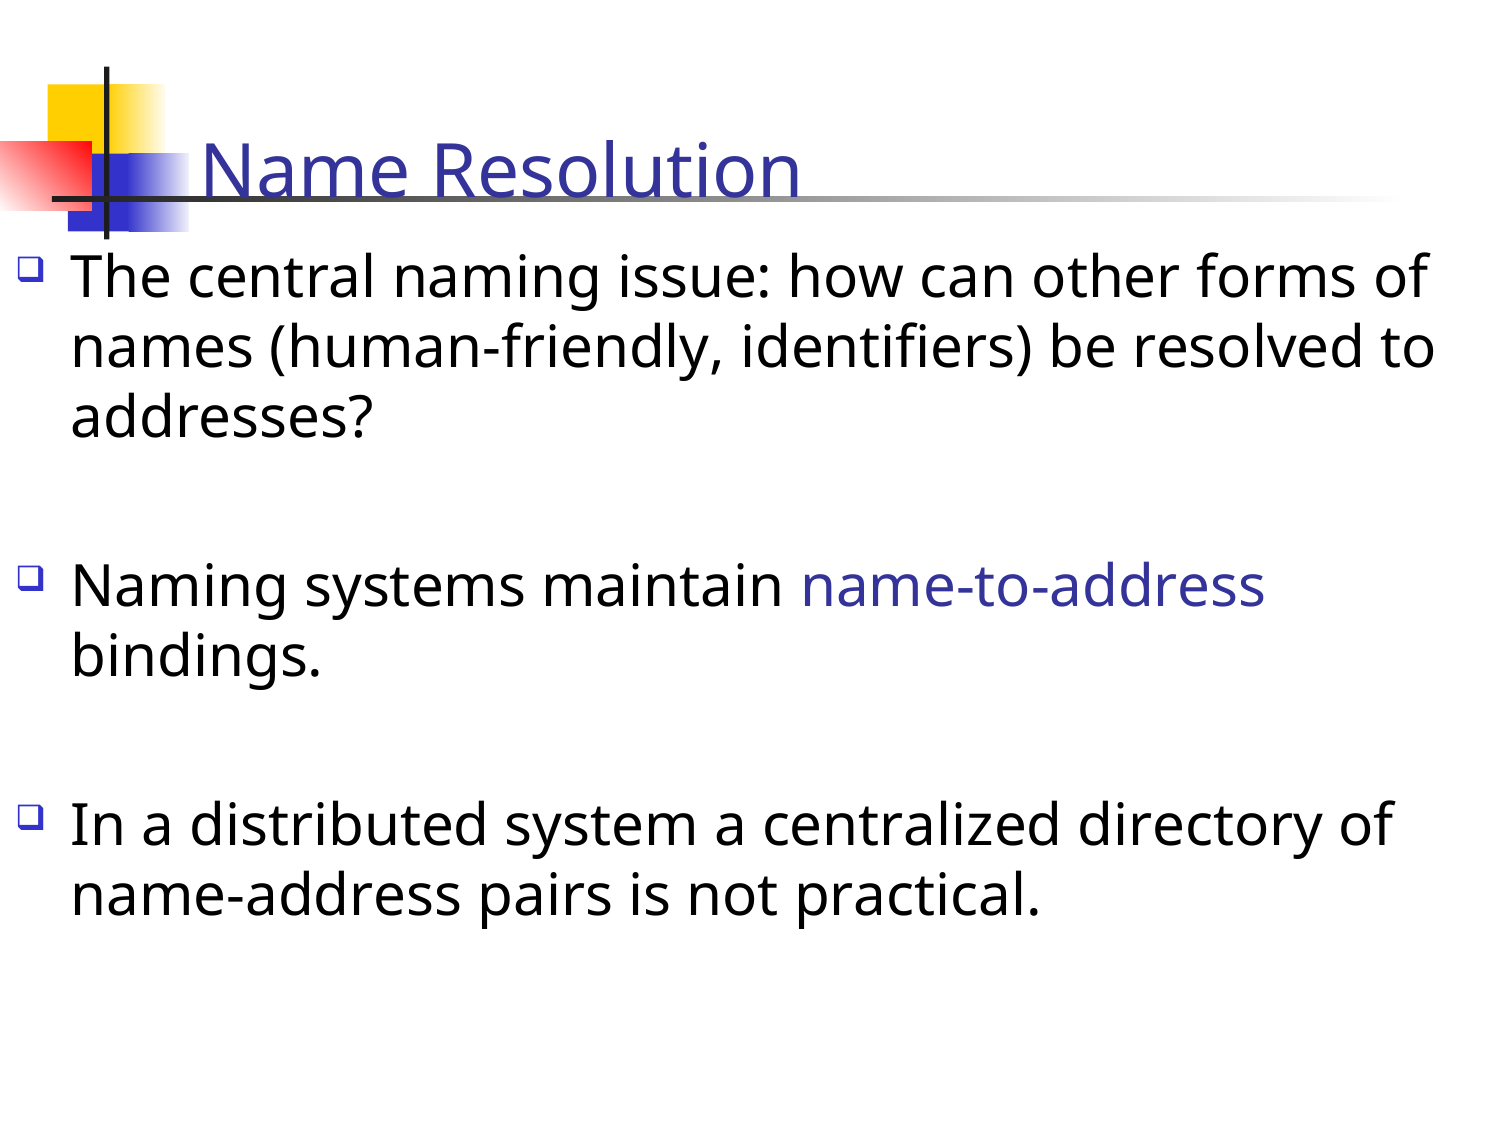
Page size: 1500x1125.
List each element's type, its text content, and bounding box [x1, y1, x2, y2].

text_box Name Resolution [184, 82, 1464, 221]
text_box The central naming issue: how can other forms of names (human-friendly, identifiers) be resolved to addresses? Naming systems maintain name-to-address bindings. In a distributed system a centralized directory of name-address pairs is not practical. [0, 231, 1459, 1083]
